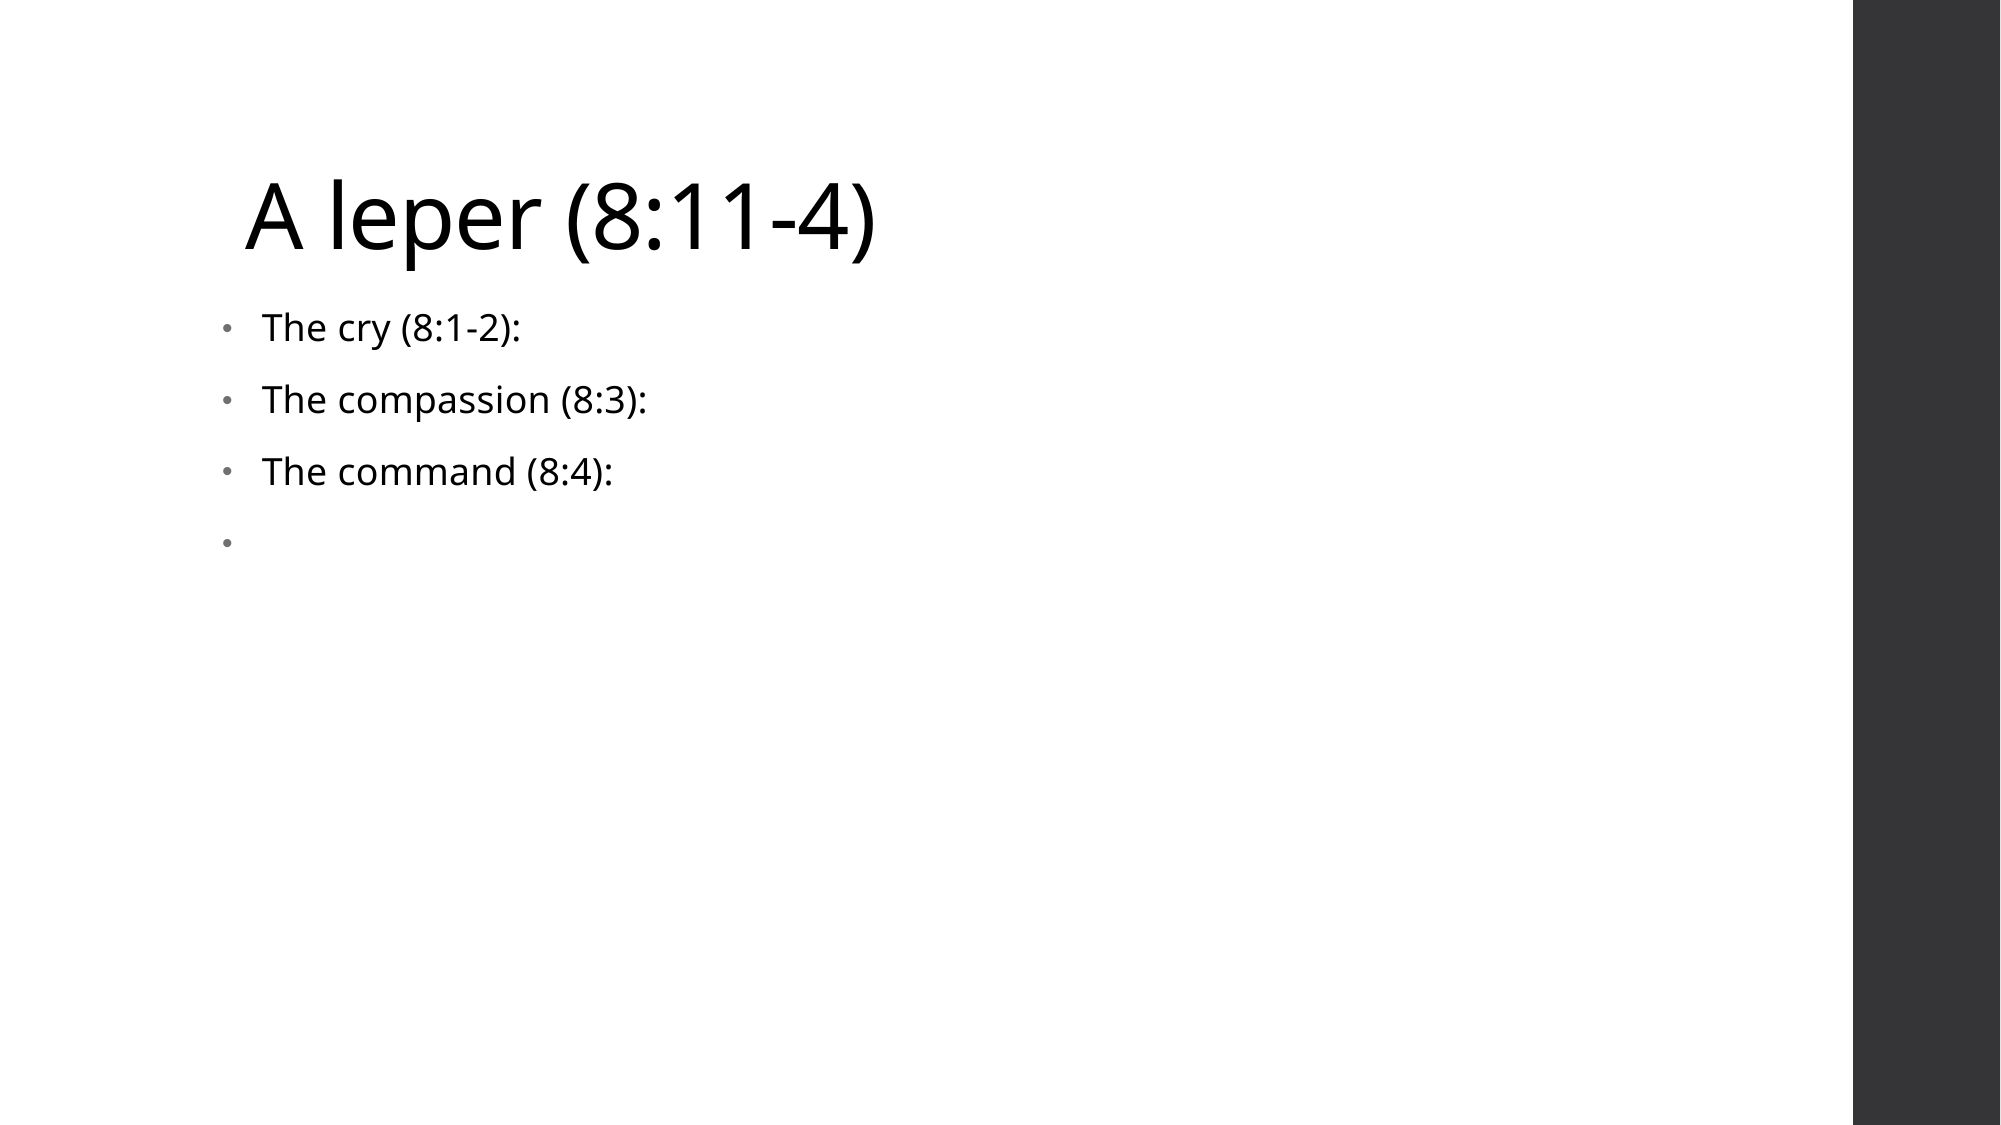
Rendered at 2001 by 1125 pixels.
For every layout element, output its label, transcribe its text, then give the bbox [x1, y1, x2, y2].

title A leper (8:11-4) [206, 60, 1797, 278]
list The cry (8:1-2): The compassion (8:3): The command (8:4): [206, 299, 1617, 1014]
